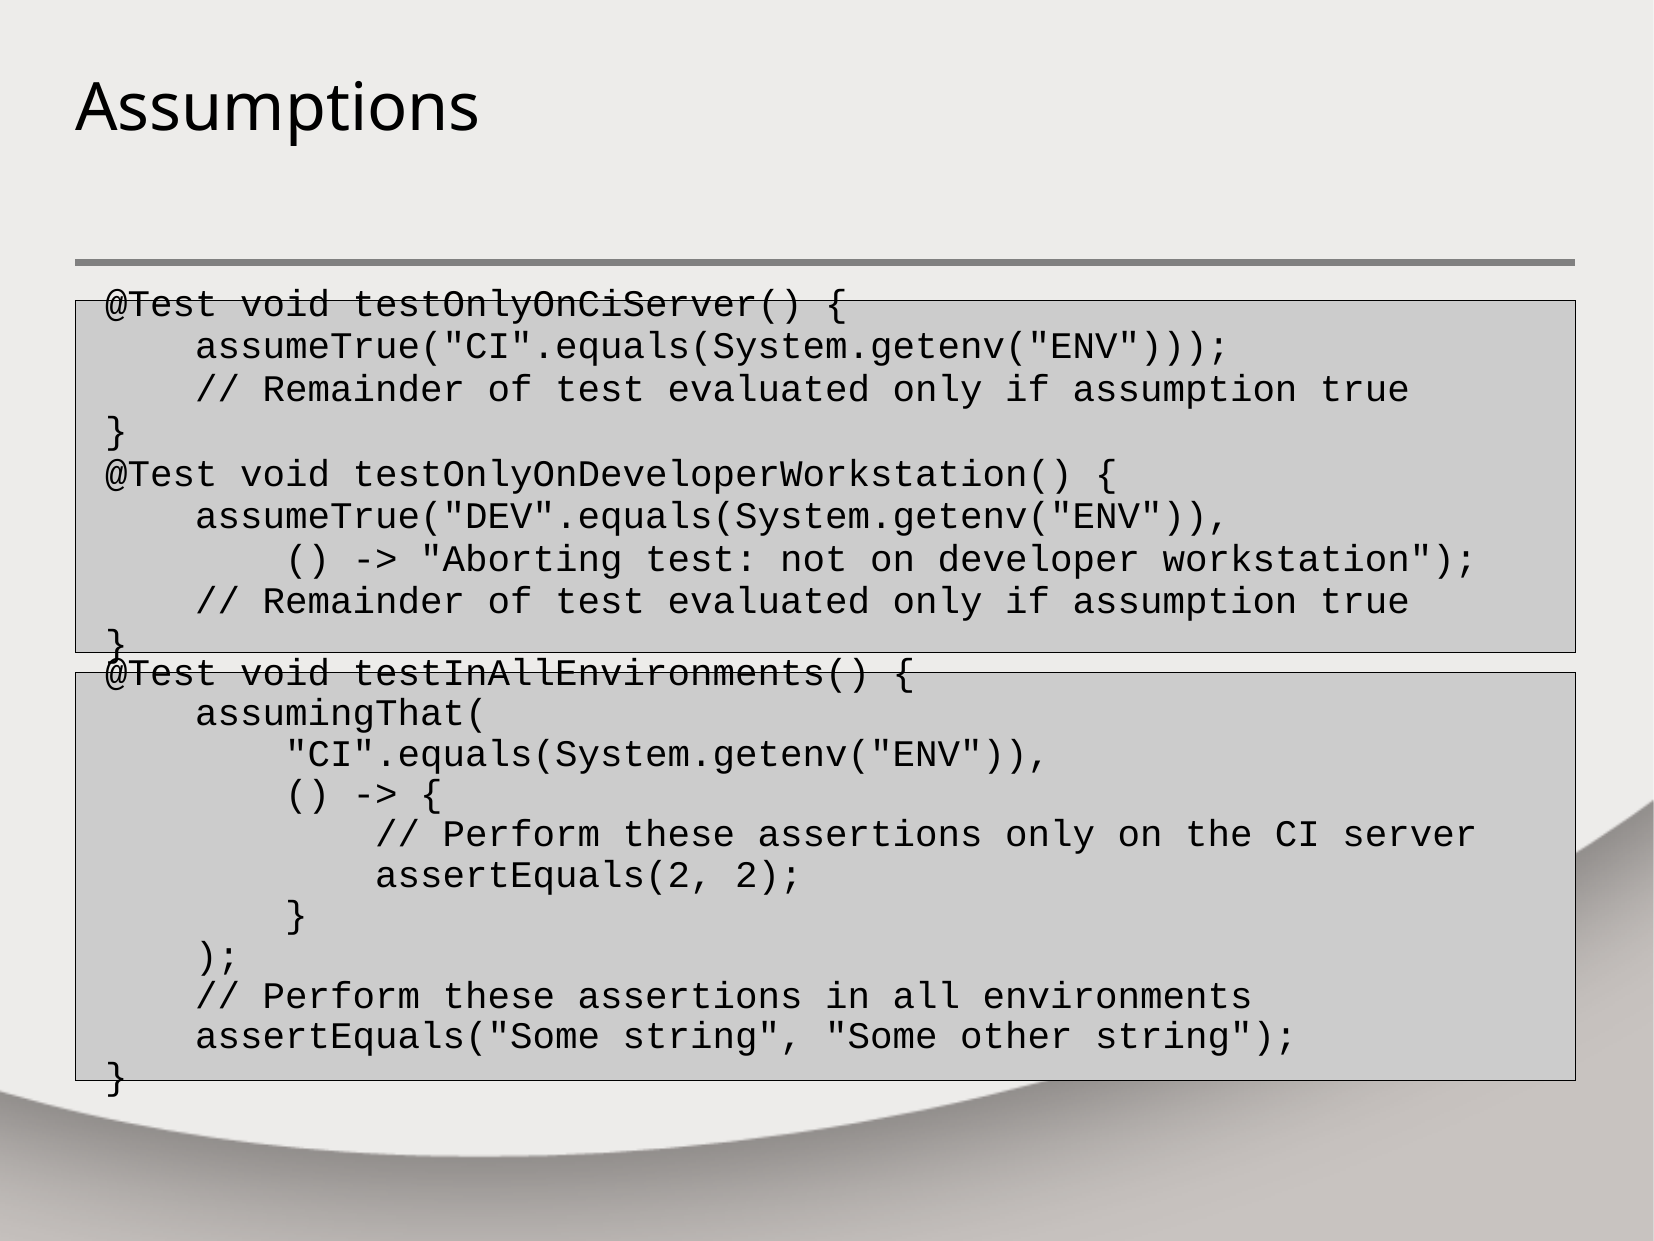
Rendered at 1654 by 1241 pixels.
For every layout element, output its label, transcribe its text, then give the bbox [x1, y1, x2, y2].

text_box @Test void testInAllEnvironments() { assumingThat( "CI".equals(System.getenv("ENV")), () -> { // Perform these assertions only on the CI server assertEquals(2, 2); } ); // Perform these assertions in all environments assertEquals("Some string", "Some other string"); } [75, 672, 1576, 1081]
title Assumptions [75, 75, 1576, 226]
text_box @Test void testOnlyOnCiServer() { assumeTrue("CI".equals(System.getenv("ENV"))); // Remainder of test evaluated only if assumption true } @Test void testOnlyOnDeveloperWorkstation() { assumeTrue("DEV".equals(System.getenv("ENV")), () -> "Aborting test: not on developer workstation"); // Remainder of test evaluated only if assumption true } [75, 300, 1576, 653]
picture [0, 0, 1654, 1241]
